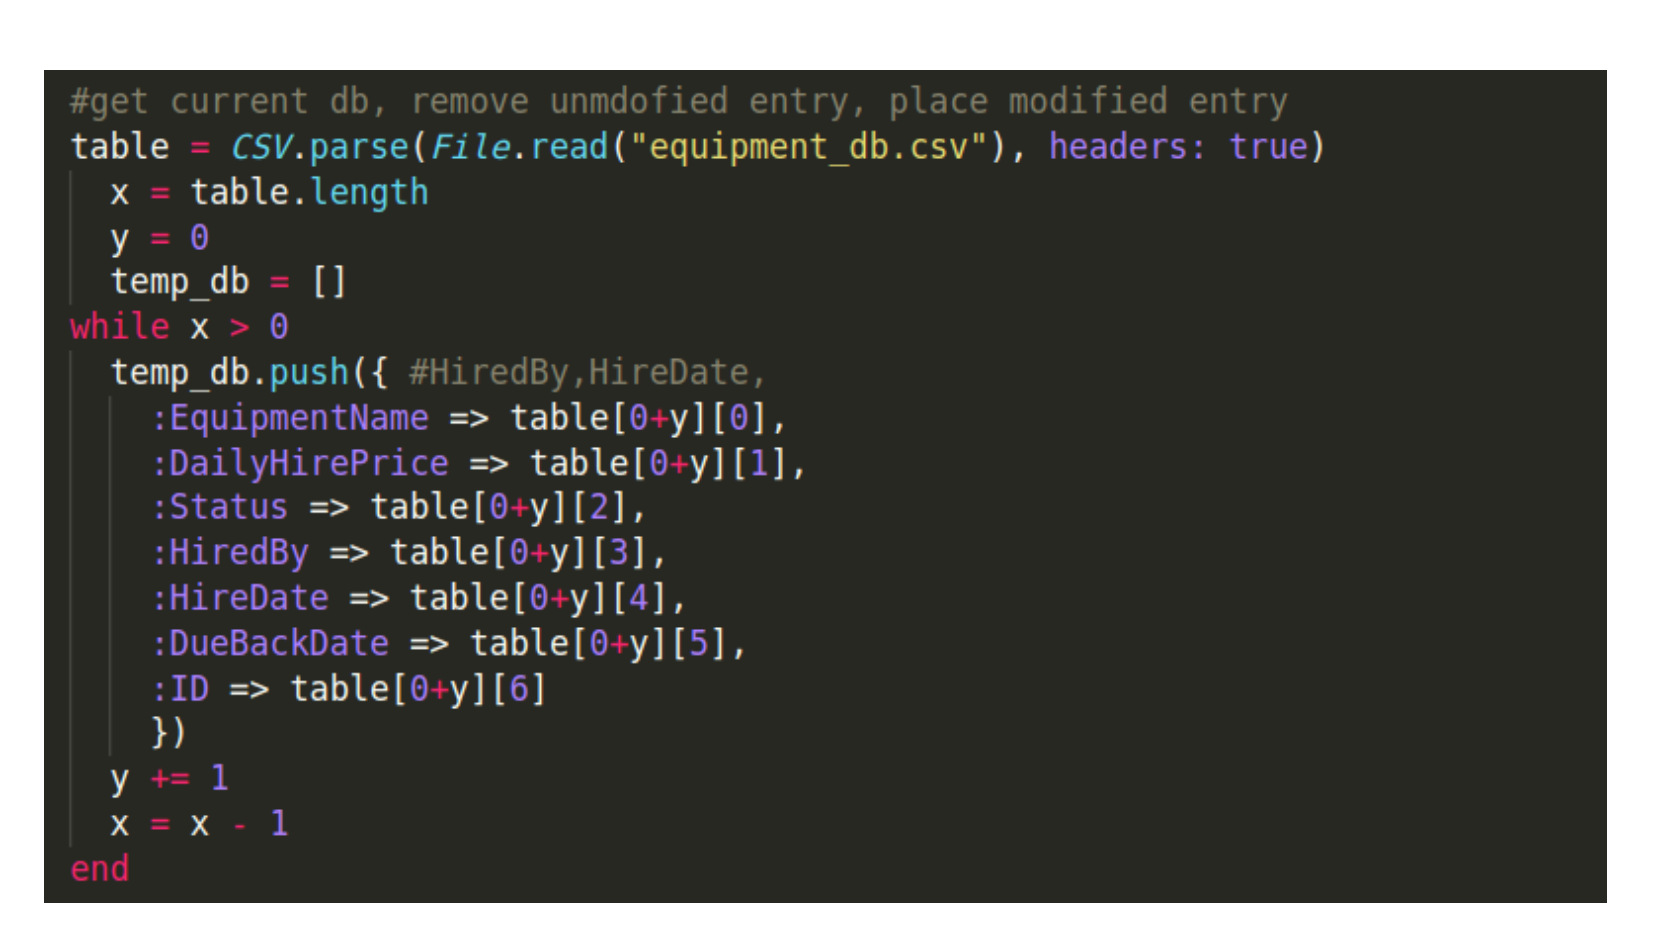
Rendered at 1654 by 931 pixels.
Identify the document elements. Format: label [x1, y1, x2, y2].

picture [44, 70, 1607, 903]
